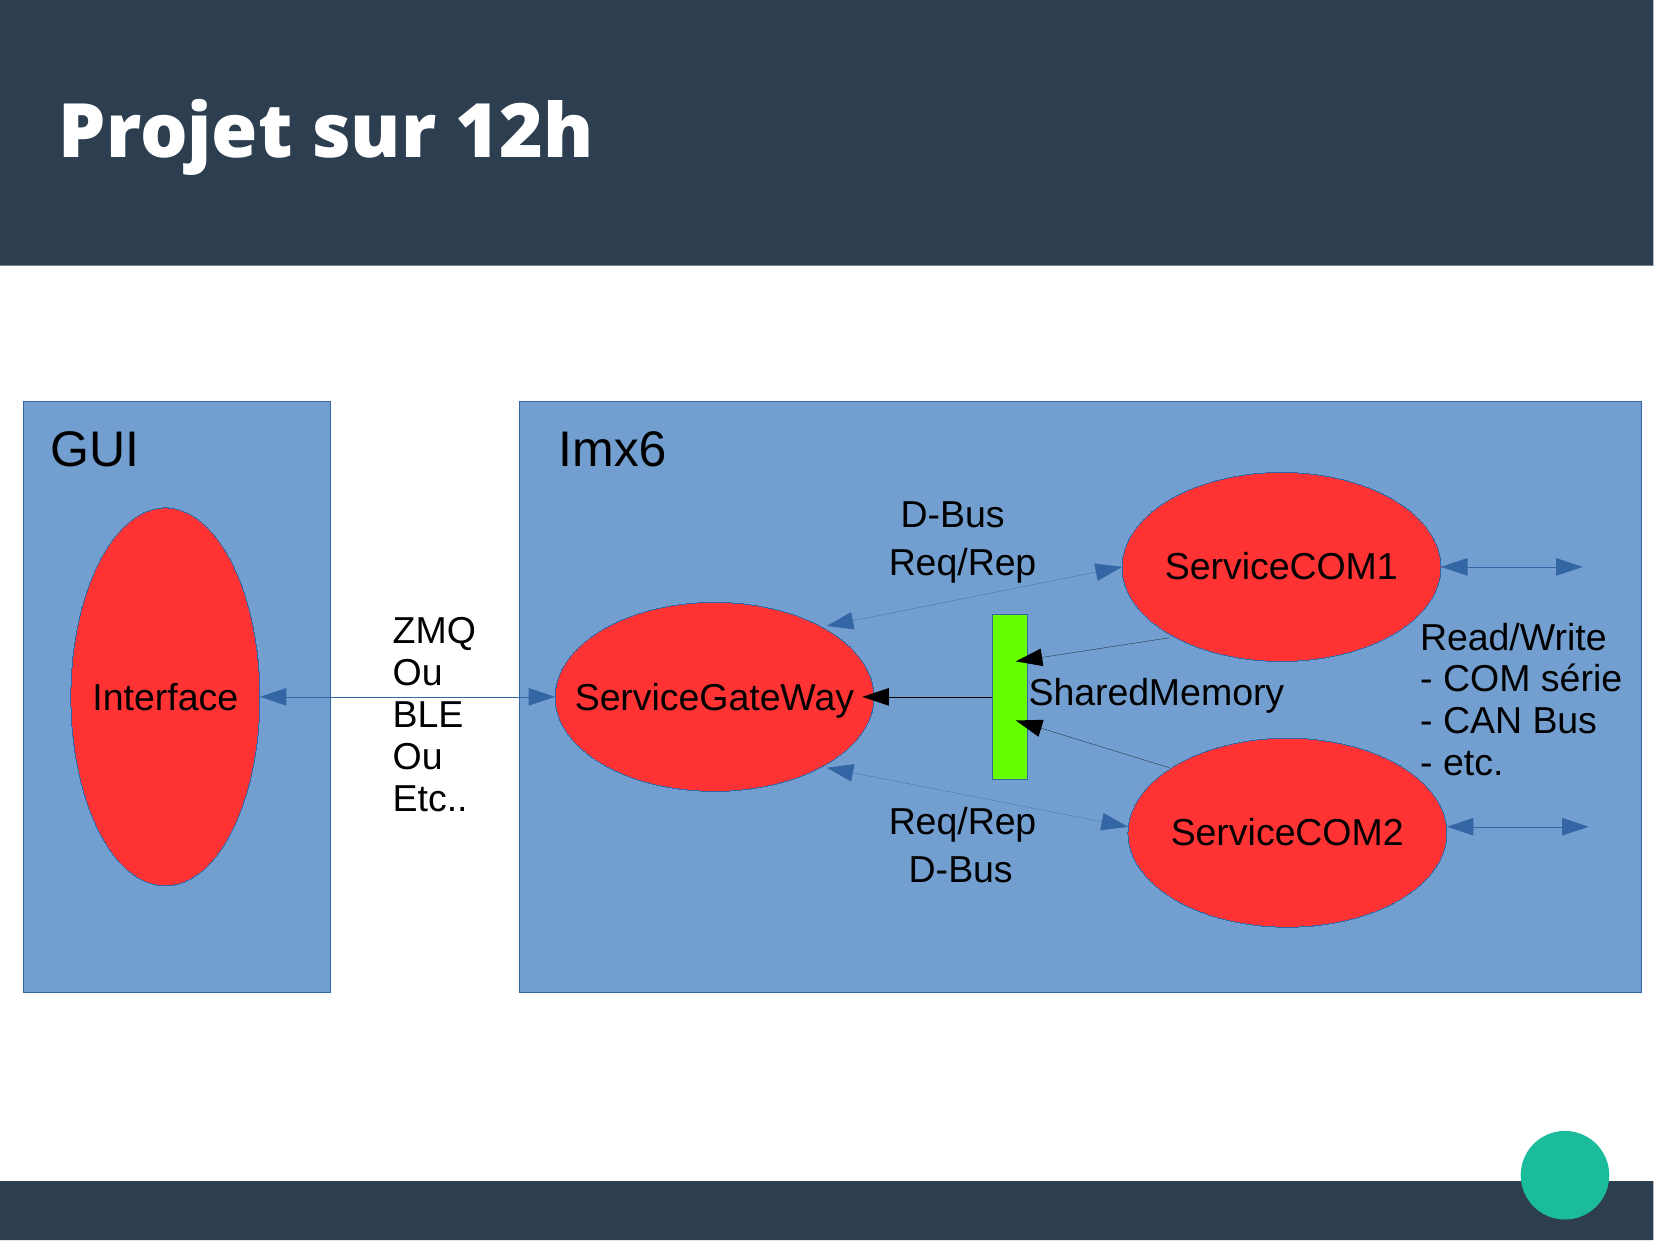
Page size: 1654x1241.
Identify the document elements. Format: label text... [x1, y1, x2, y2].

text_box D-Bus [885, 486, 1020, 544]
text_box [23, 401, 331, 993]
text_box [519, 401, 1642, 993]
text_box GUI [35, 413, 155, 484]
text_box ServiceGateWay [555, 602, 874, 792]
text_box ServiceCOM1 [1122, 472, 1441, 662]
text_box Req/Rep [874, 793, 1052, 851]
text_box Imx6 [543, 413, 682, 484]
text_box SharedMemory [1013, 663, 1300, 721]
text_box Req/Rep [874, 533, 1052, 591]
title Projet sur 12h [59, 49, 1595, 207]
text_box D-Bus [893, 840, 1028, 898]
text_box Read/Write - COM série - CAN Bus - etc. [1405, 608, 1638, 792]
text_box Interface [70, 507, 260, 886]
text_box ZMQ Ou BLE Ou Etc.. [377, 602, 492, 828]
text_box ServiceCOM2 [1127, 738, 1447, 928]
